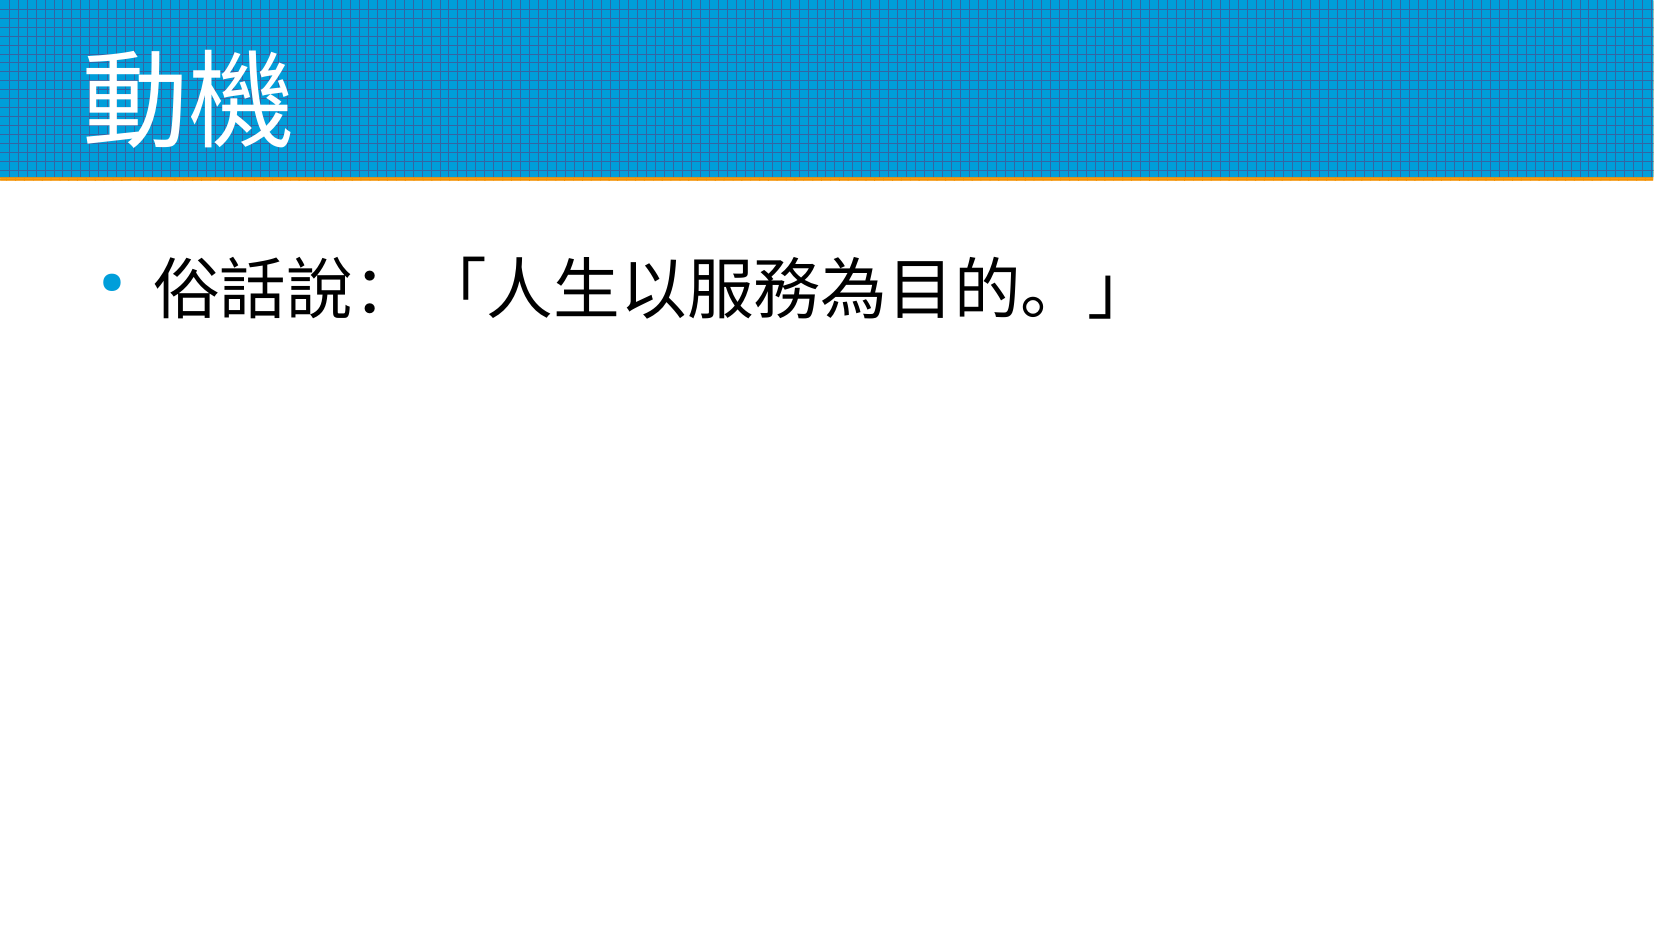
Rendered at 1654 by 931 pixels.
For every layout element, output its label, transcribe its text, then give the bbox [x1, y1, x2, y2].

list 俗話說：「人生以服務為目的。」 [82, 236, 1563, 811]
title 動機 [82, 14, 1571, 171]
